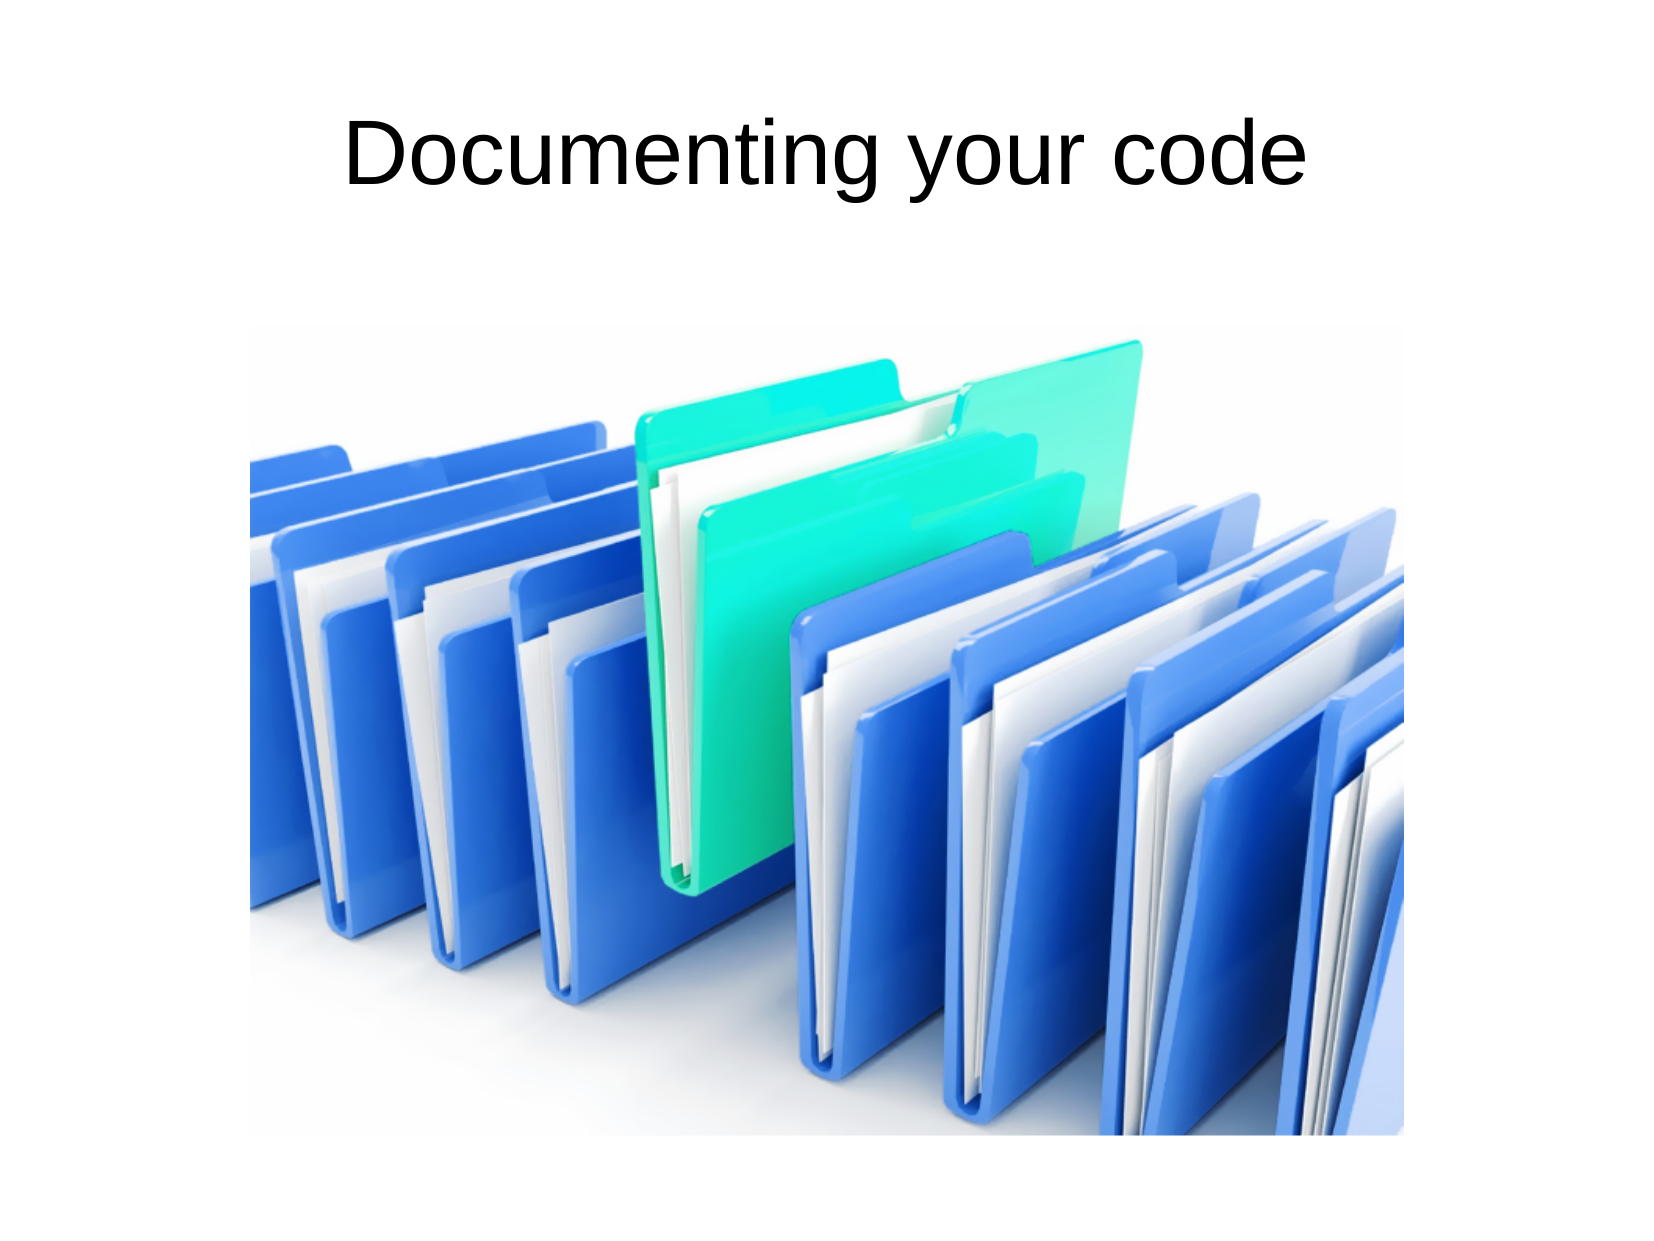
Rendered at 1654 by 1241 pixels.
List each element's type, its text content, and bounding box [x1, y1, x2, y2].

picture [250, 324, 1404, 1153]
title Documenting your code [82, 49, 1571, 257]
